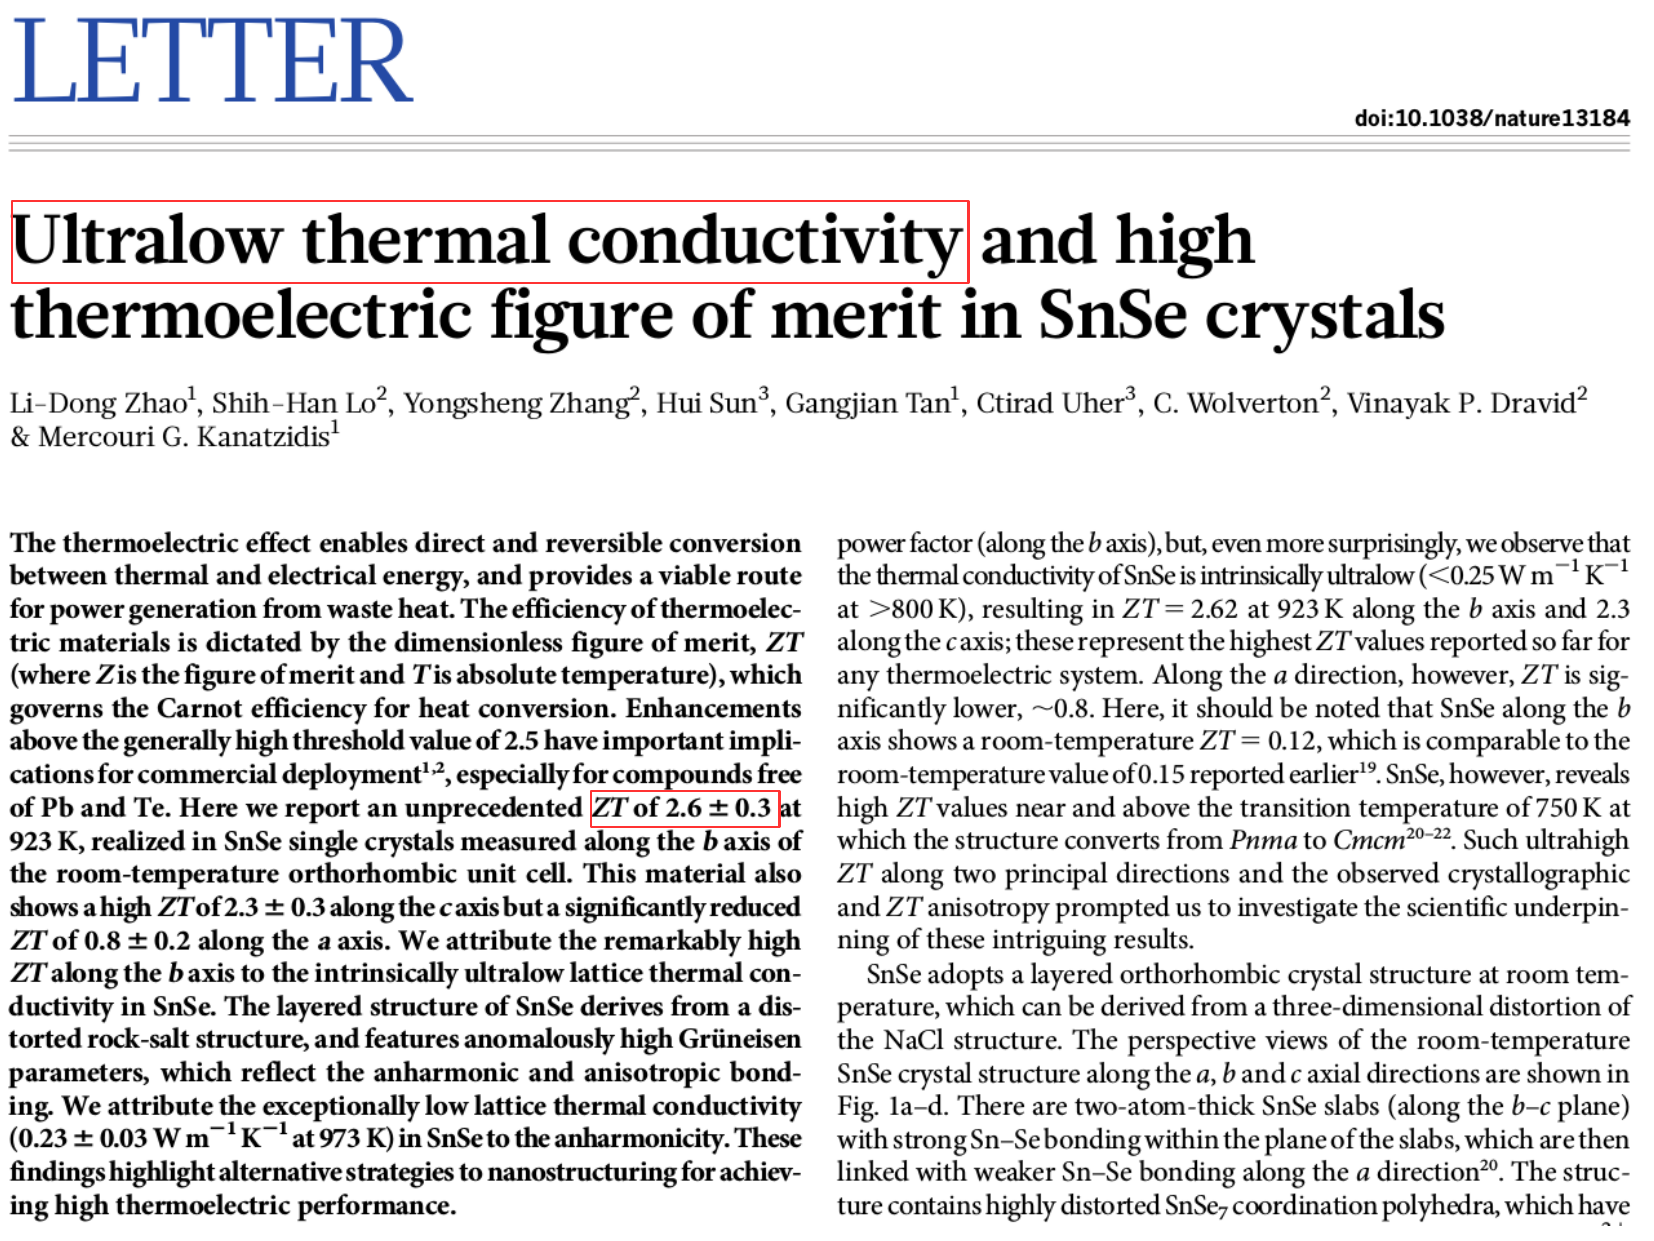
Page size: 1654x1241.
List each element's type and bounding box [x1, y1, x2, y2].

text_box [590, 791, 780, 827]
text_box [11, 200, 969, 284]
picture [0, 10, 1653, 1226]
